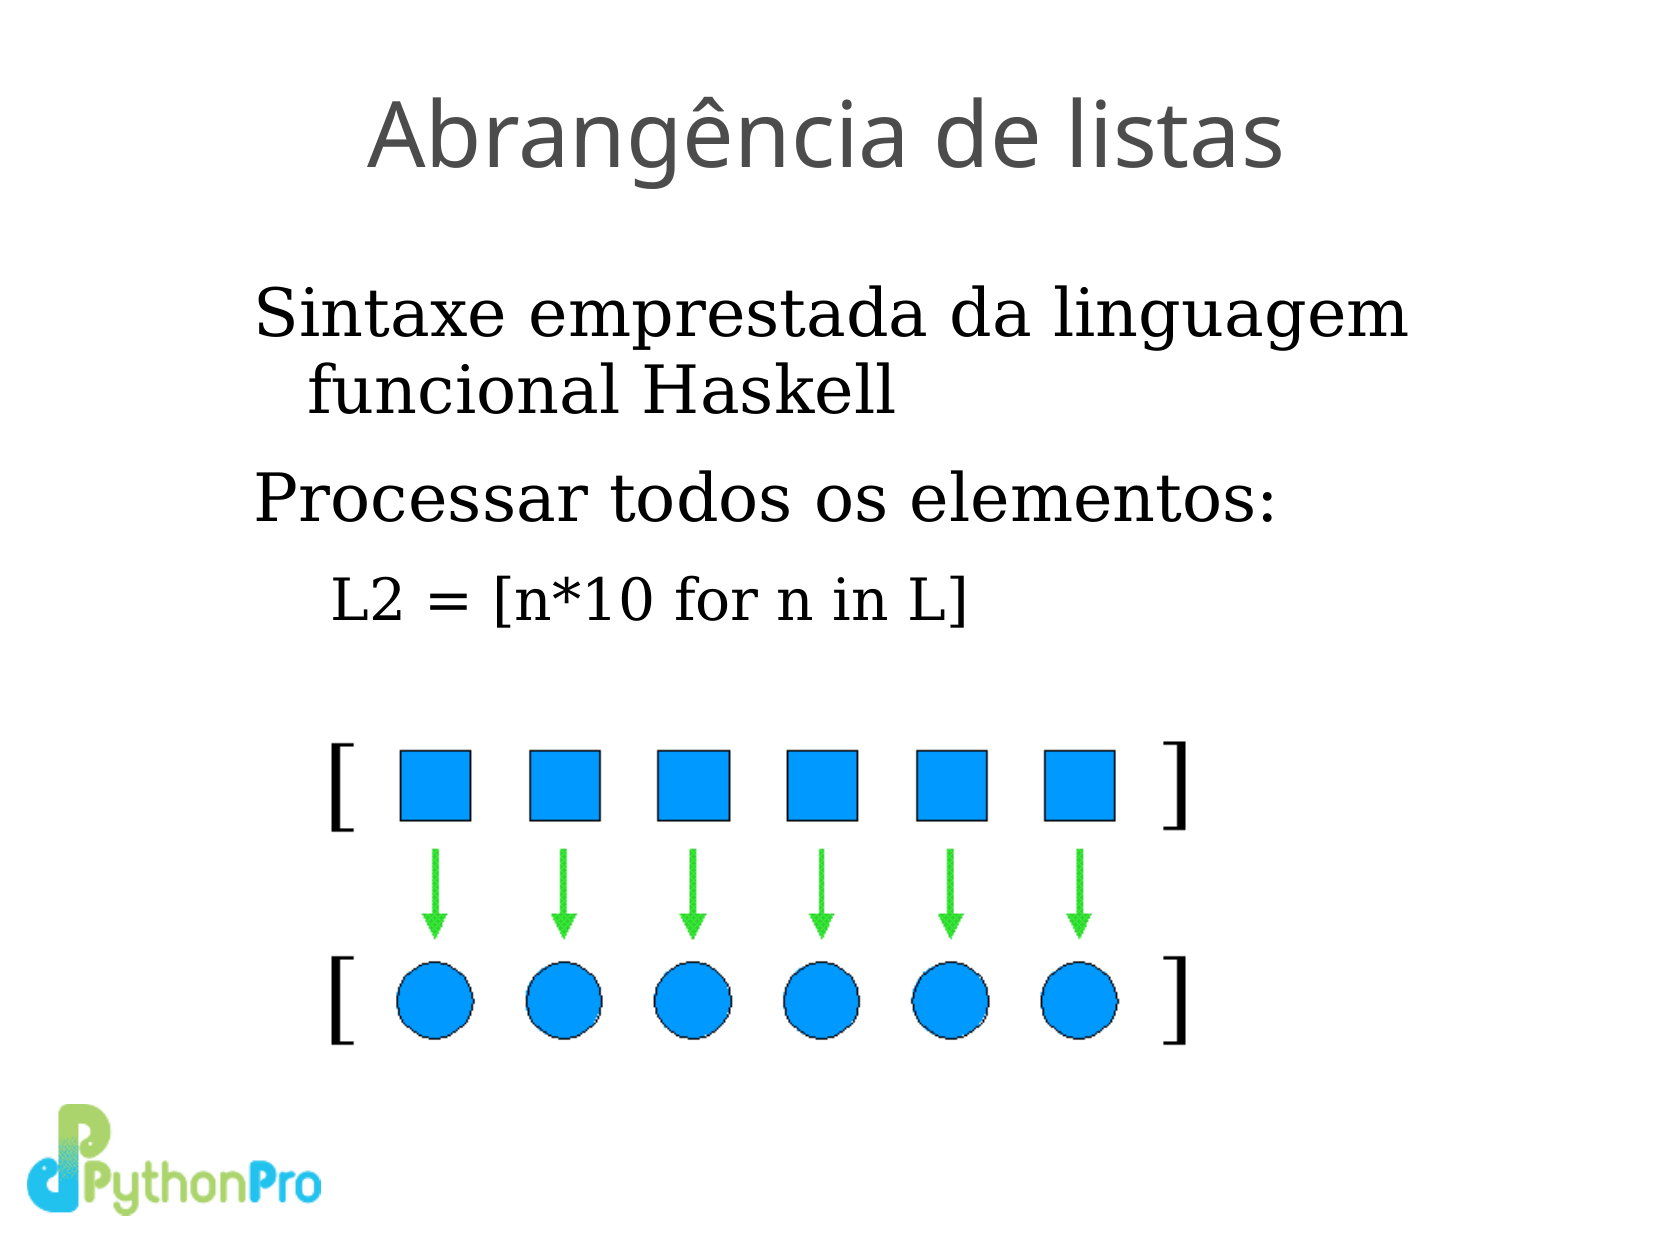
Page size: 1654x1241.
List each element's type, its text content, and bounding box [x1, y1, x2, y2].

list Sintaxe emprestada da linguagem funcional Haskell Processar todos os elementos: L2 = [n*10 for n in L] [236, 274, 1654, 1093]
picture [27, 1104, 321, 1216]
picture [291, 706, 1237, 1098]
title Abrangência de listas [153, 28, 1501, 236]
